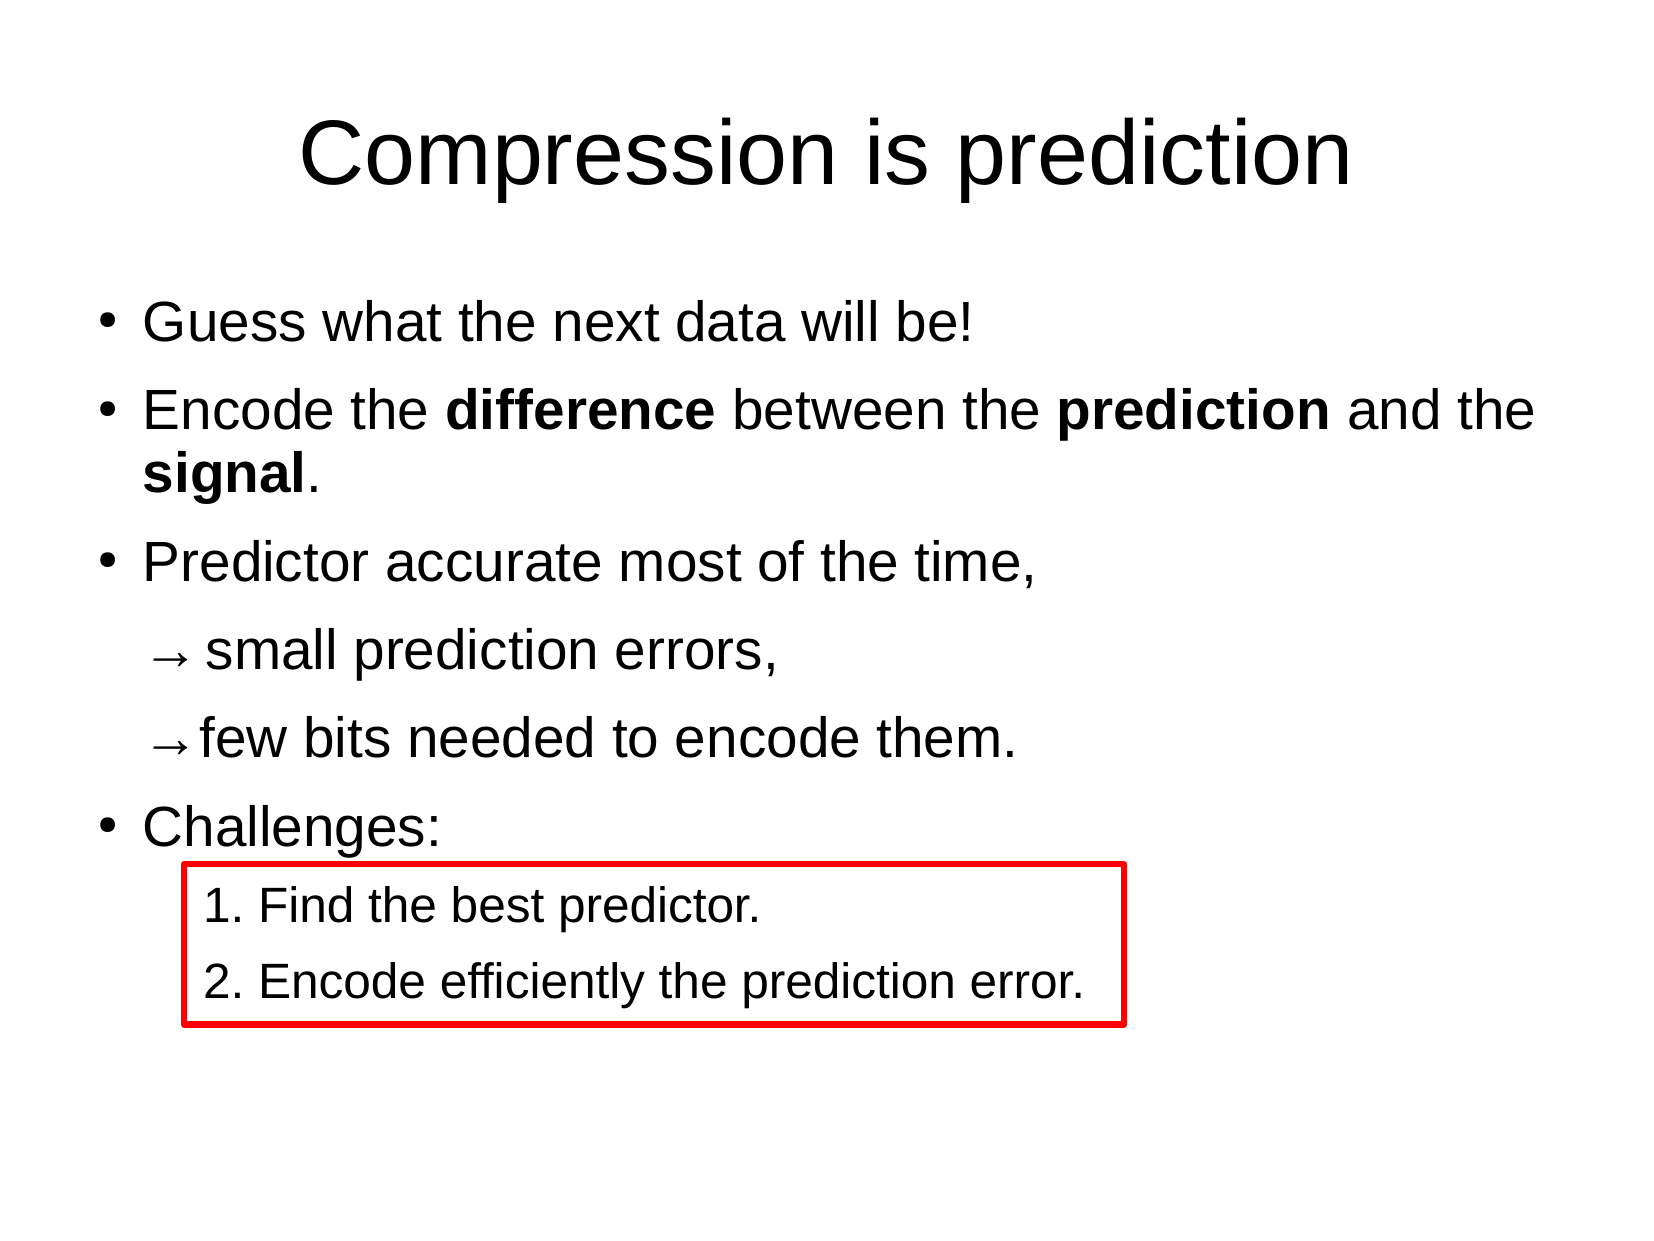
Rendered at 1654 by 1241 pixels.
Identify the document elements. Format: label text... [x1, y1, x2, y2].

list Guess what the next data will be! Encode the difference between the prediction and the signal. Predictor accurate most of the time, → small prediction errors, →few bits needed to encode them. Challenges: 1. Find the best predictor. 2. Encode efficiently the prediction error. [187, 867, 1121, 1010]
list Guess what the next data will be! Encode the difference between the prediction and the signal. Predictor accurate most of the time, → small prediction errors, →few bits needed to encode them. Challenges: 1. Find the best predictor. 2. Encode efficiently the prediction error. [82, 290, 1571, 1010]
title Compression is prediction [82, 49, 1571, 257]
